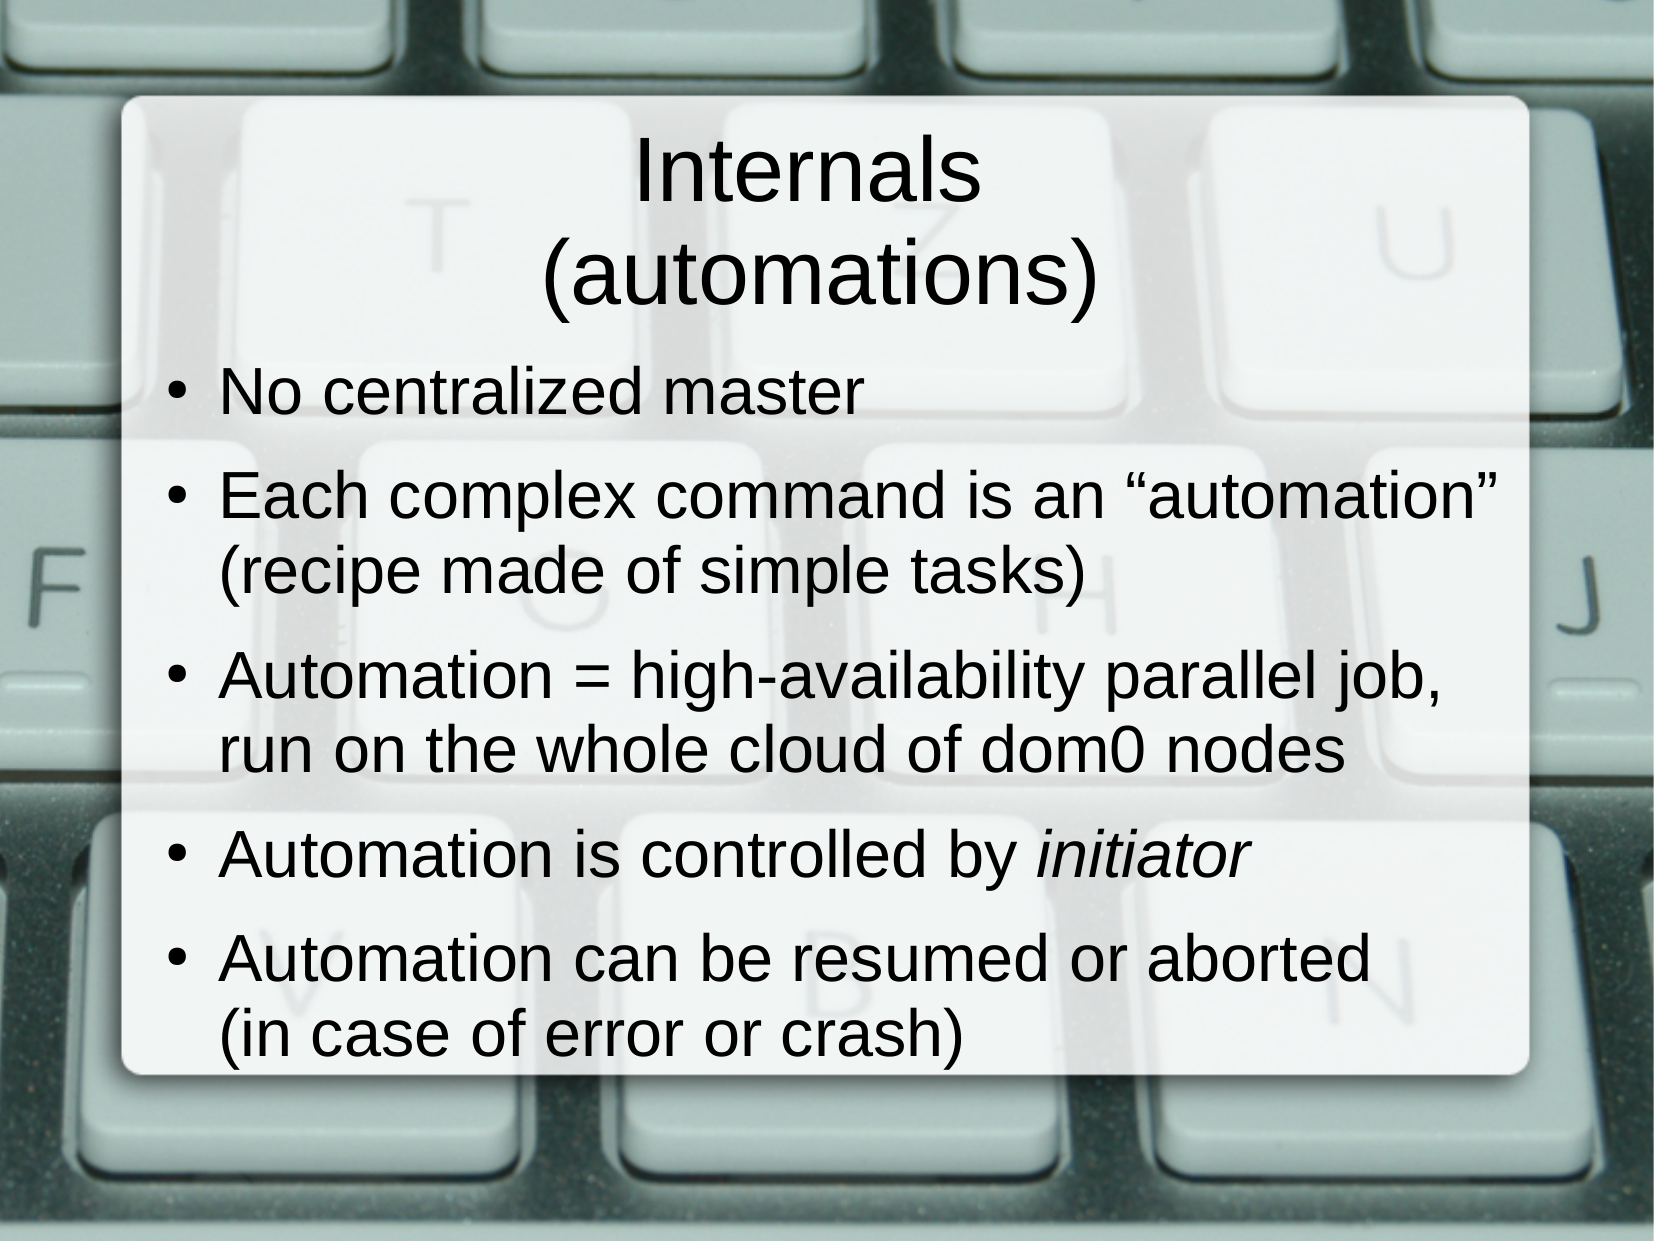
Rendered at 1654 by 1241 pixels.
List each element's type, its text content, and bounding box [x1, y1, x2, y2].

picture [0, 0, 1654, 1241]
list No centralized master Each complex command is an “automation” (recipe made of simple tasks) Automation = high-availability parallel job, run on the whole cloud of dom0 nodes Automation is controlled by initiator Automation can be resumed or aborted (in case of error or crash) [147, 354, 1506, 1159]
title Internals (automations) [135, 118, 1506, 324]
